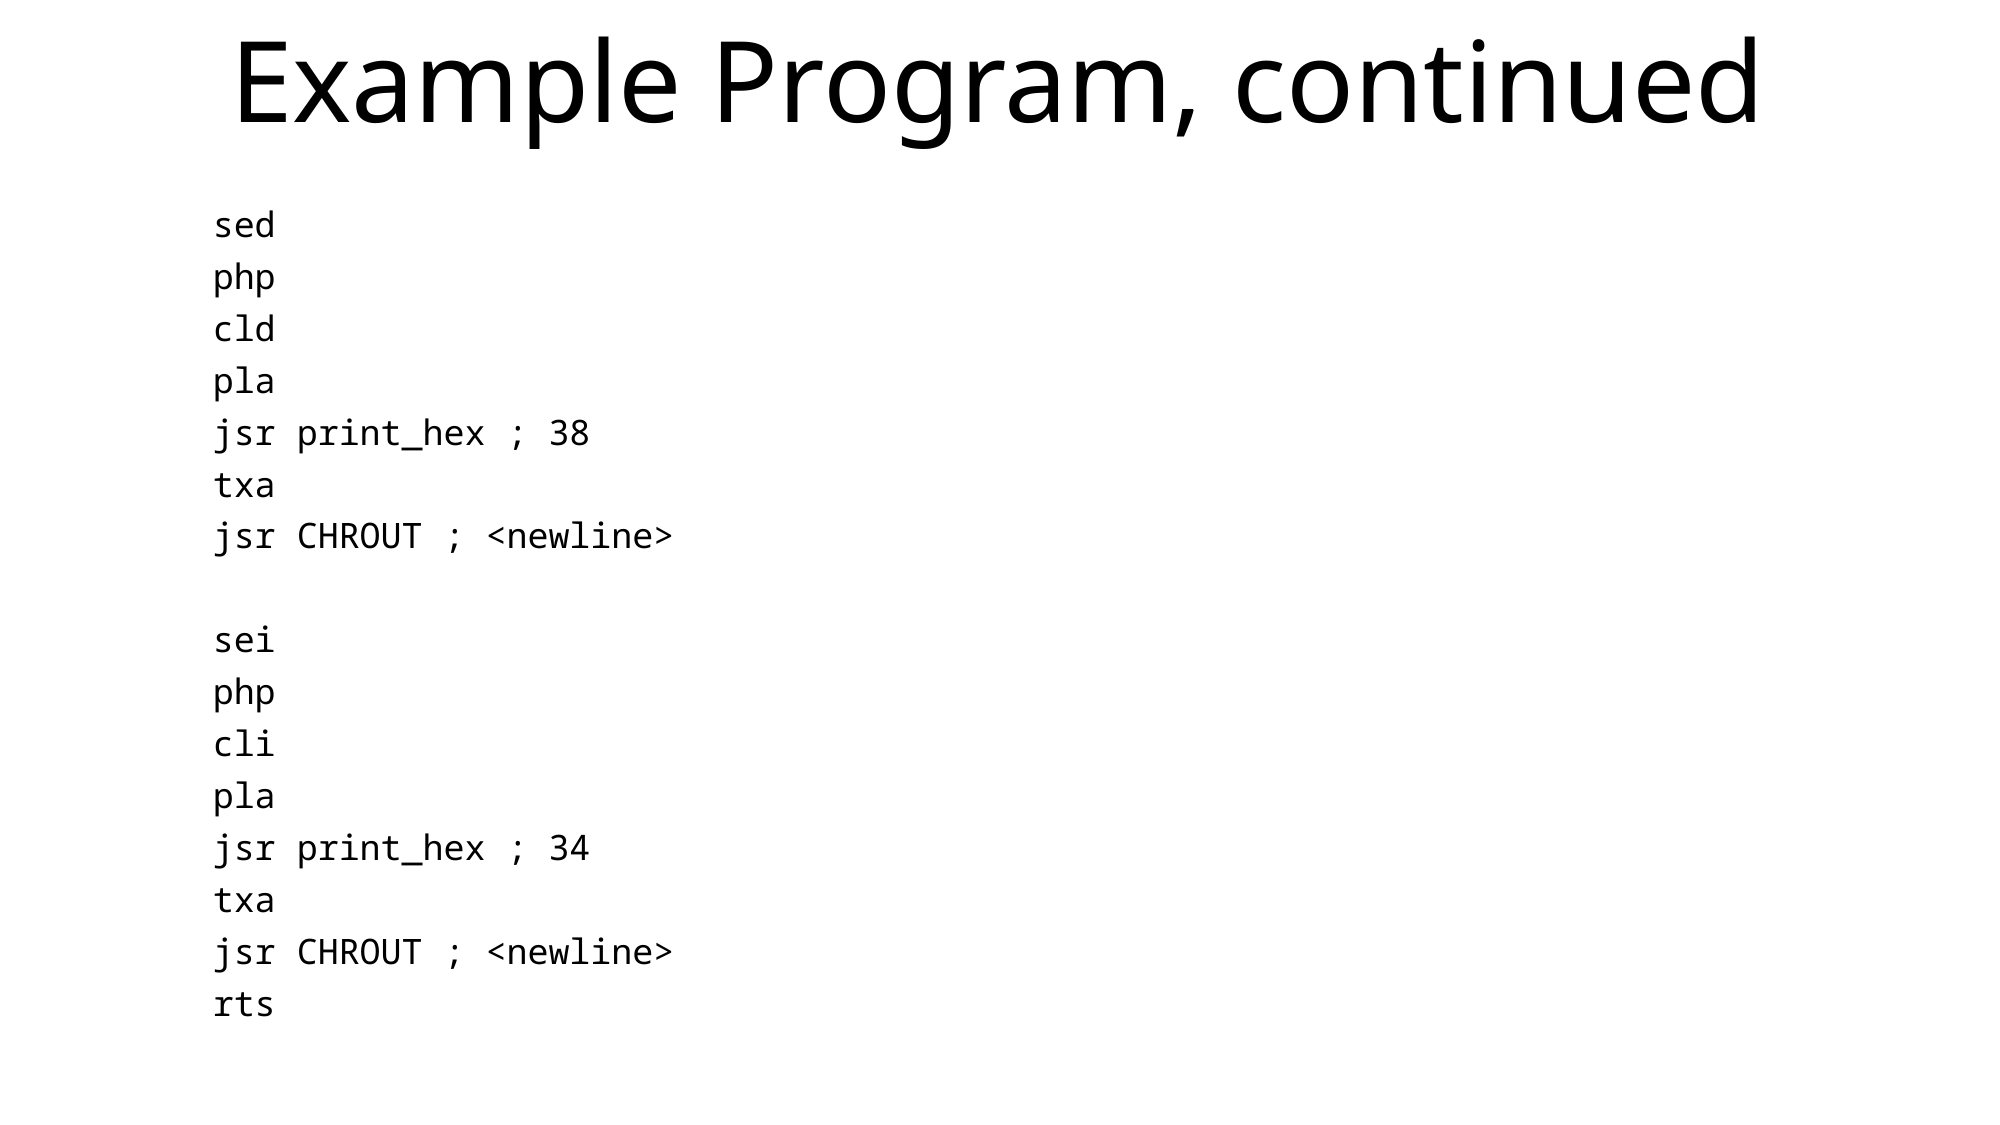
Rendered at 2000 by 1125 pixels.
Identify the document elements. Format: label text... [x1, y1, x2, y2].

title Example Program, continued [135, 7, 1861, 165]
list sed php cld pla jsr print_hex ; 38 txa jsr CHROUT ; <newline> sei php cli pla jsr print_hex ; 34 txa jsr CHROUT ; <newline> rts [135, 195, 1860, 1036]
